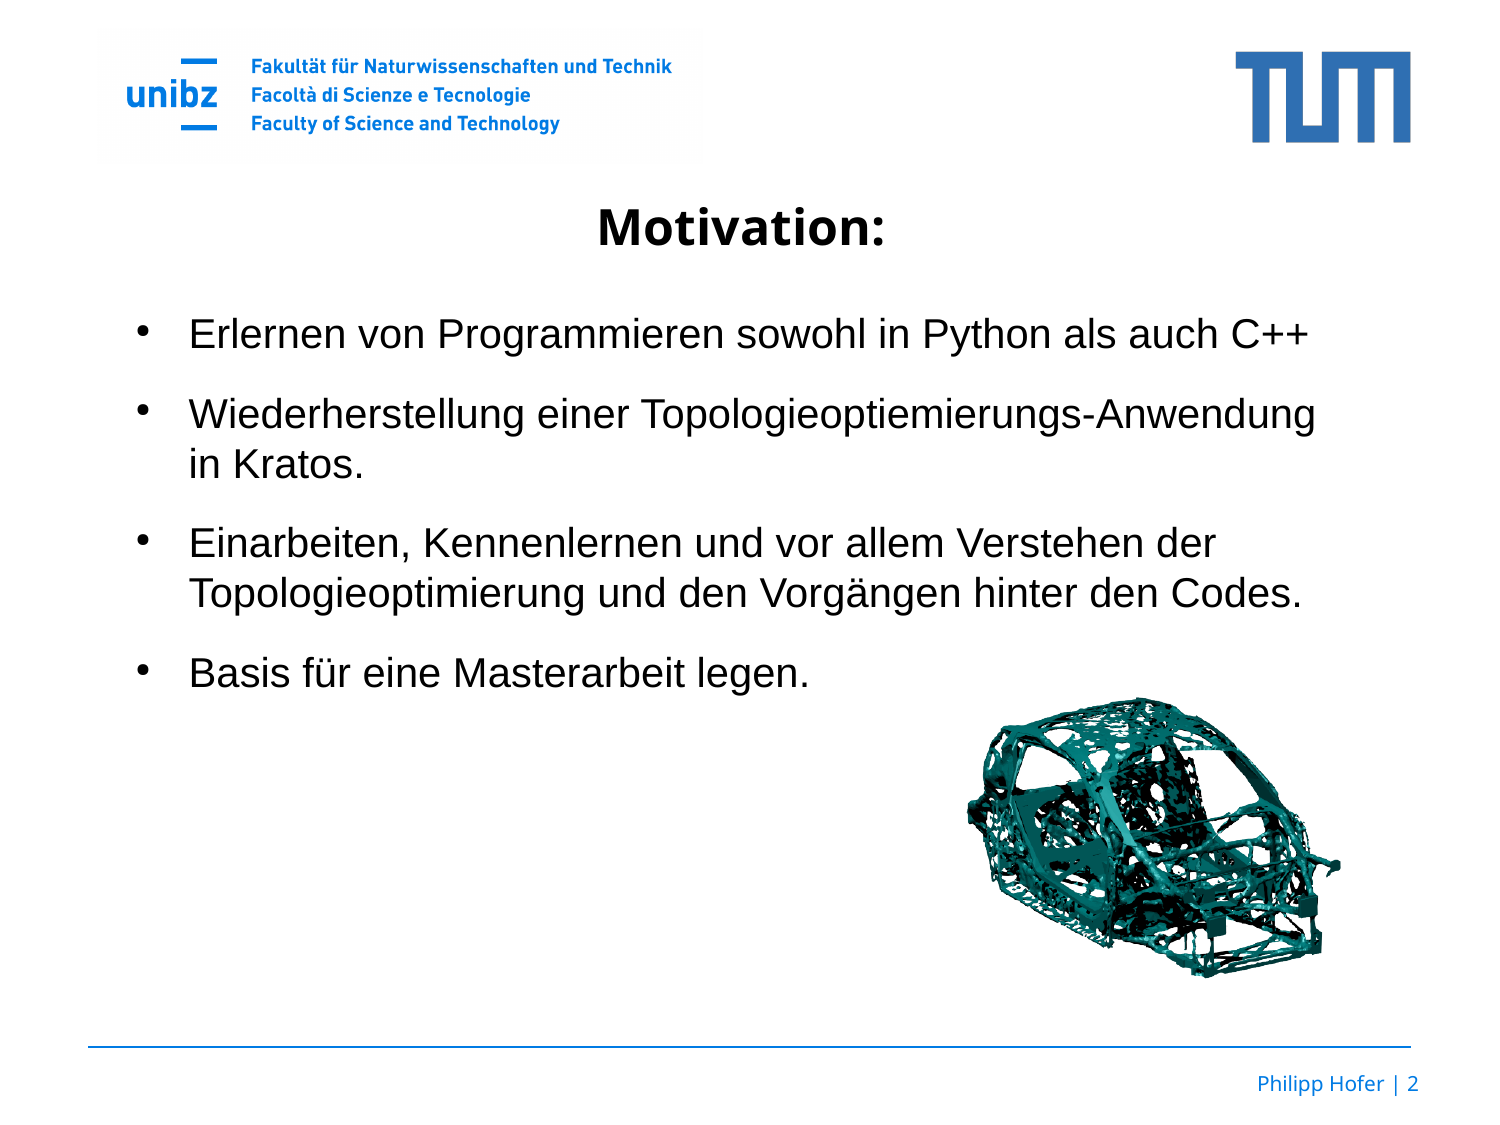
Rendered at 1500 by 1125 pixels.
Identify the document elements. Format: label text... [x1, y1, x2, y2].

text_box Erlernen von Programmieren sowohl in Python als auch C++ Wiederherstellung einer Topologieoptiemierungs-Anwendung in Kratos. Einarbeiten, Kennenlernen und vor allem Verstehen der Topologieoptimierung und den Vorgängen hinter den Codes. Basis für eine Masterarbeit legen. [103, 299, 1335, 1035]
text_box Motivation: [103, 137, 1397, 300]
picture [1145, 0, 1500, 233]
picture [97, 28, 703, 164]
picture [956, 684, 1347, 984]
